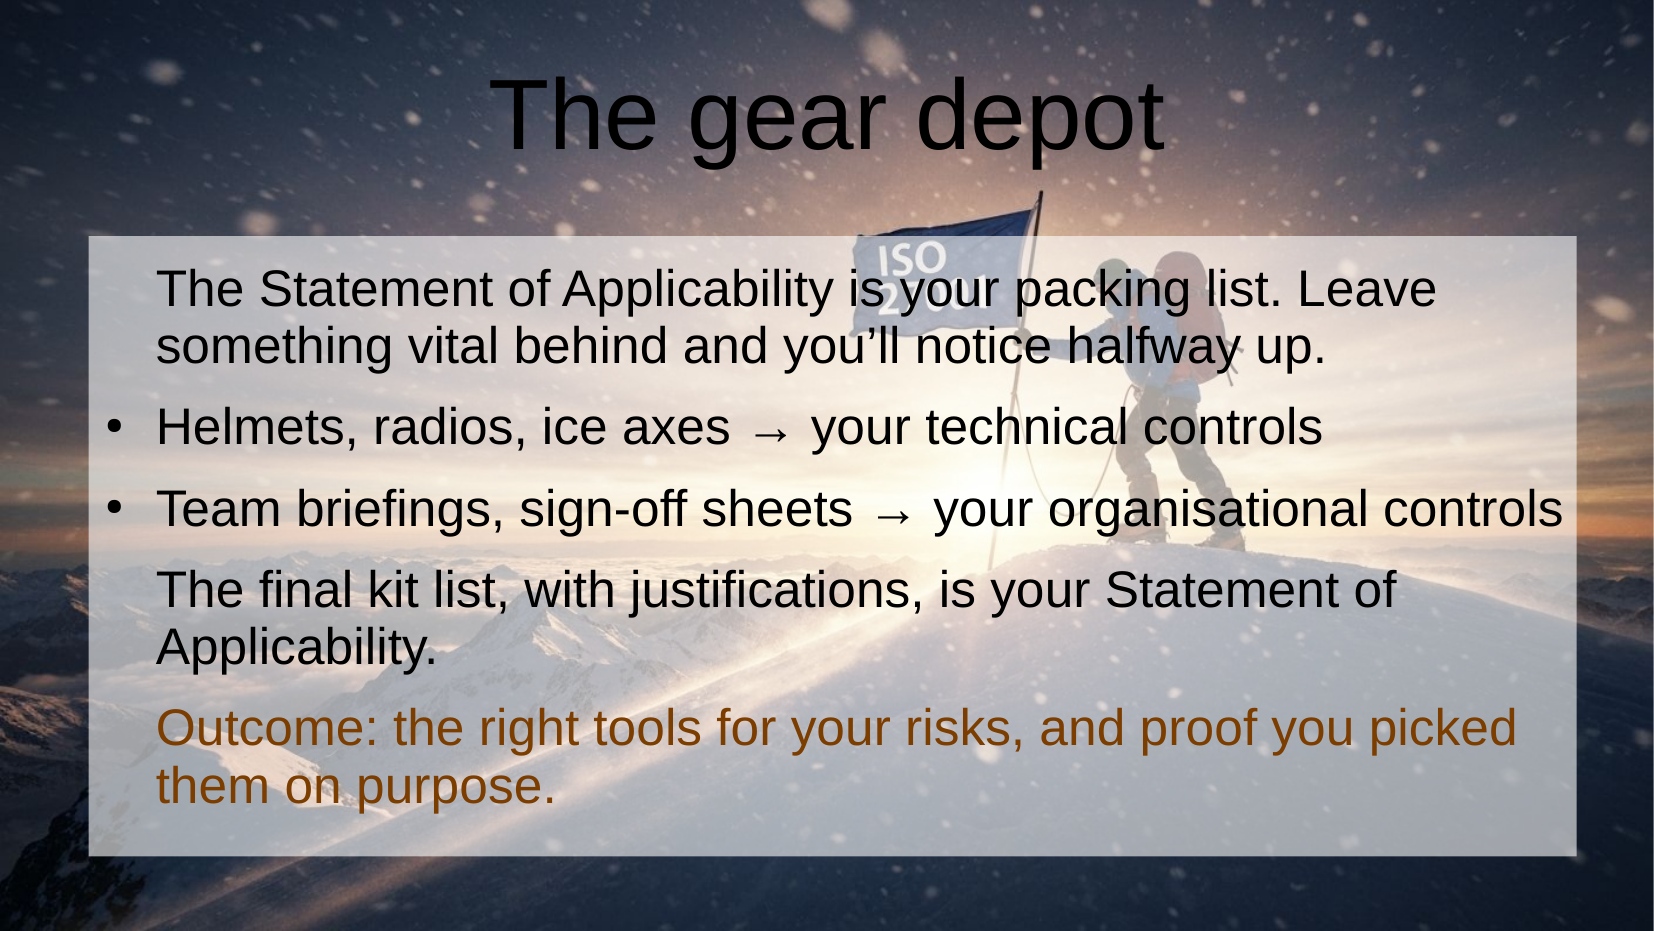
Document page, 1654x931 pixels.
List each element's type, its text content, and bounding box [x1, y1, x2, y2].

picture [0, 0, 1654, 931]
title The gear depot [82, 37, 1571, 193]
list The Statement of Applicability is your packing list. Leave something vital behind and you’ll notice halfway up. Helmets, radios, ice axes → your technical controls Team briefings, sign-off sheets → your organisational controls The final kit list, with justifications, is your Statement of Applicability. Outcome: the right tools for your risks, and proof you picked them on purpose. [88, 236, 1577, 857]
